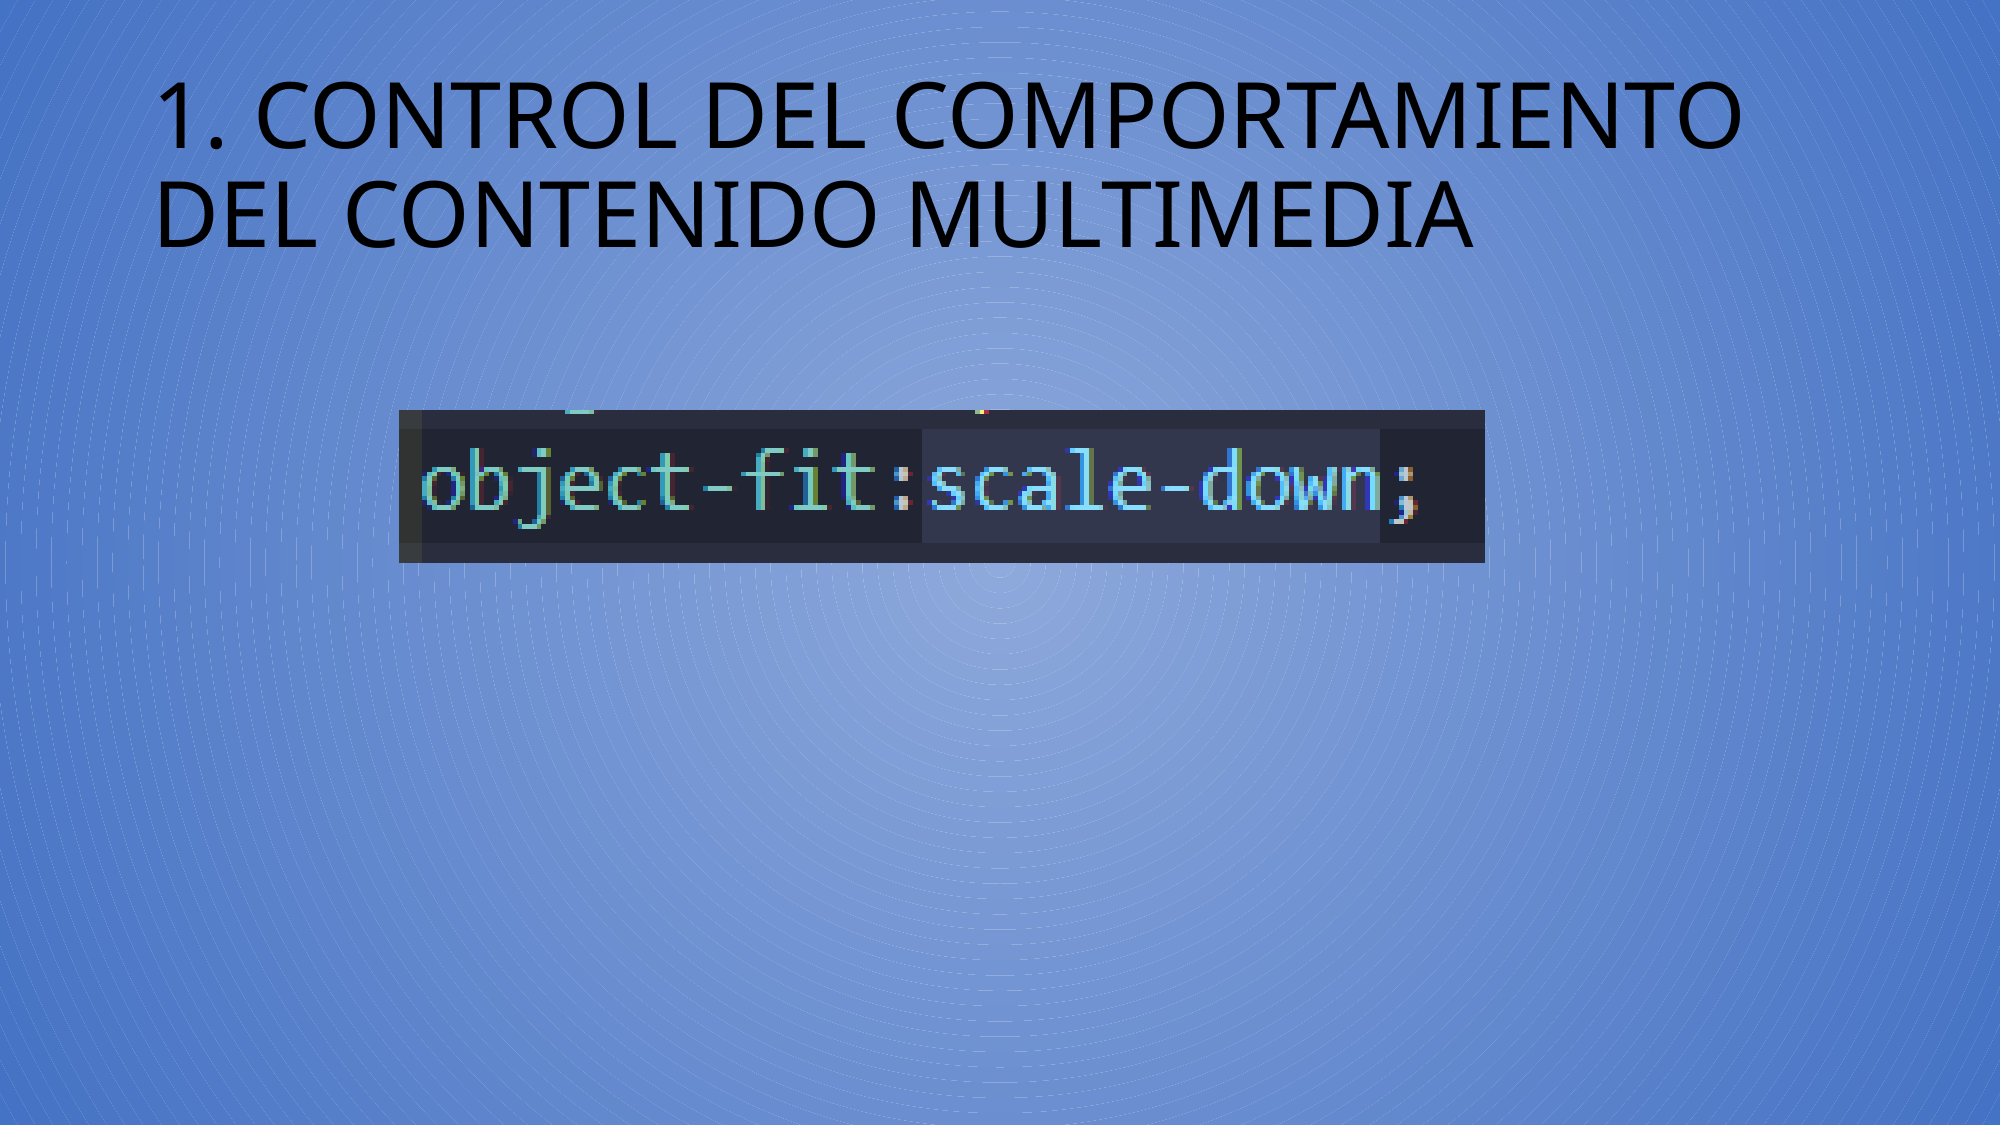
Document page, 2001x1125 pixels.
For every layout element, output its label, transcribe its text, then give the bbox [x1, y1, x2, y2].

title 1. CONTROL DEL COMPORTAMIENTO DEL CONTENIDO MULTIMEDIA [137, 59, 1863, 278]
picture [399, 410, 1485, 563]
